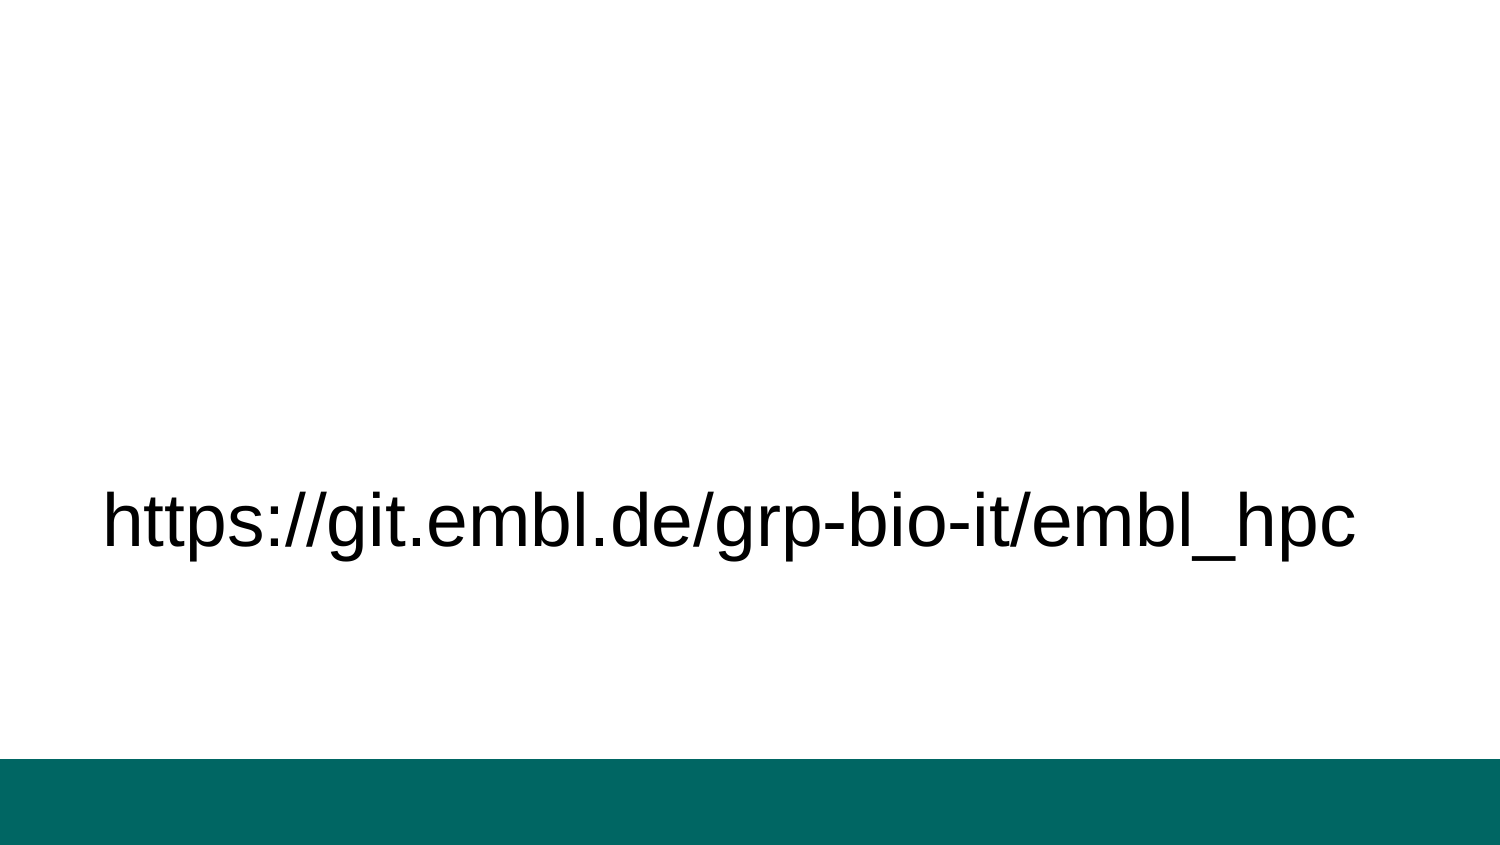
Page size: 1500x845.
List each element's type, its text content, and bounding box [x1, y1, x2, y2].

title https://git.embl.de/grp-bio-it/embl_hpc [102, 210, 1397, 562]
